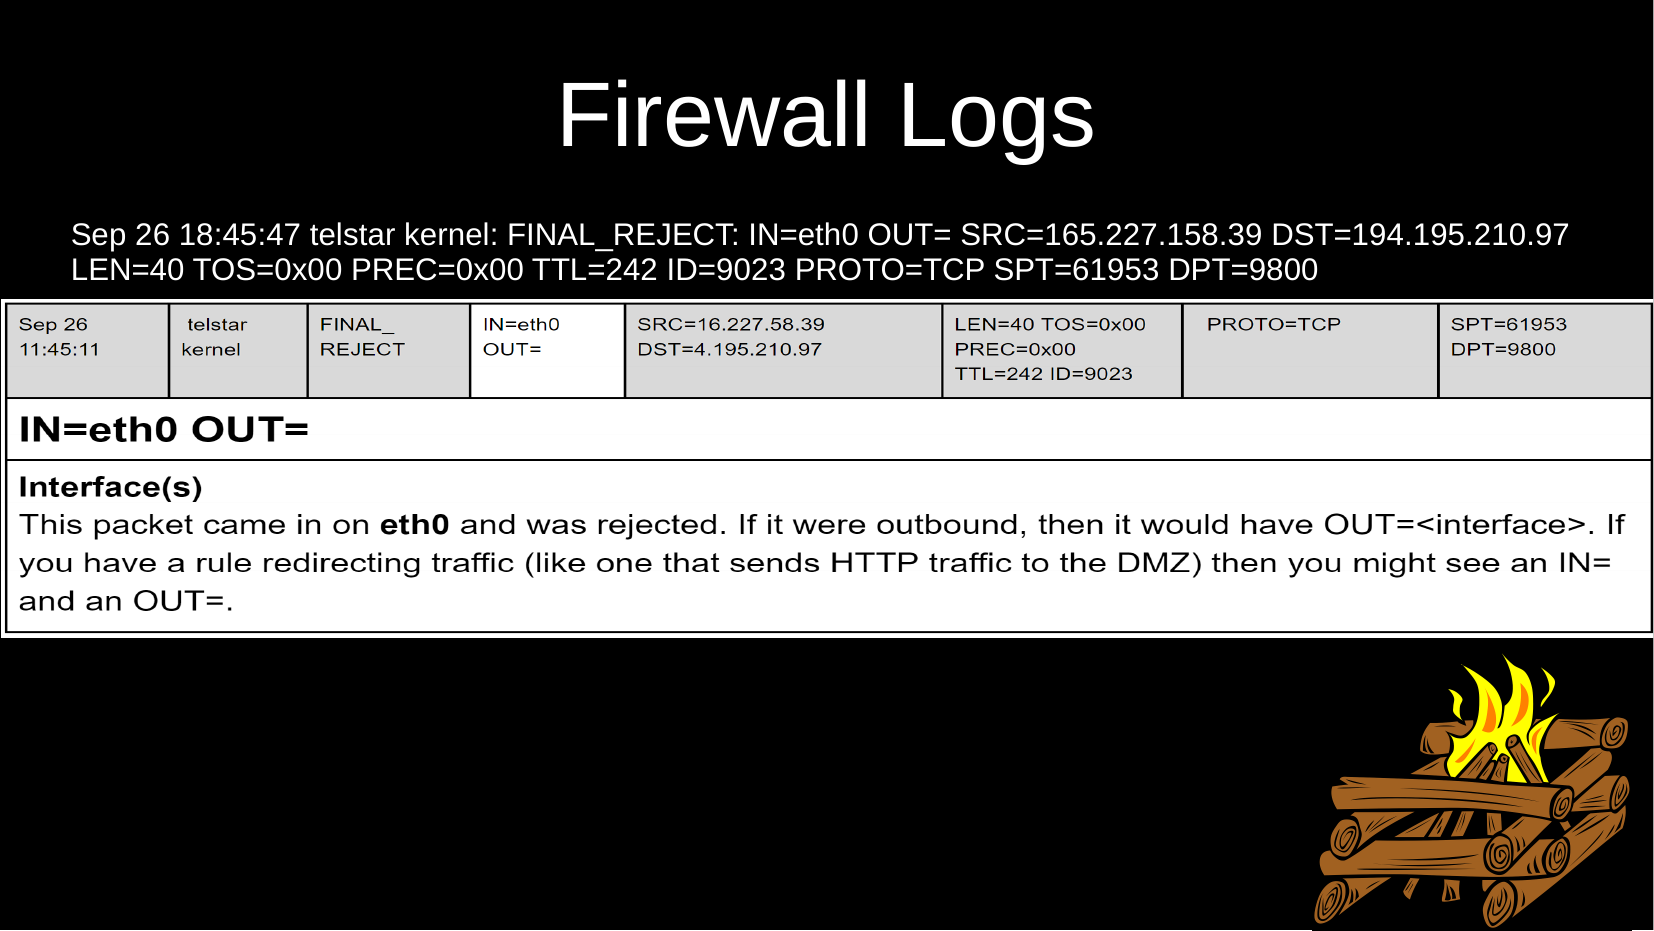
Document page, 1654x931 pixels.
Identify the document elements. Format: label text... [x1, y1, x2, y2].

picture [1312, 758, 1632, 931]
picture [1, 299, 1654, 638]
list Sep 26 18:45:47 telstar kernel: FINAL_REJECT: IN=eth0 OUT= SRC=165.227.158.39 DST=194.195.210.97 LEN=40 TOS=0x00 PREC=0x00 TTL=242 ID=9023 PROTO=TCP SPT=61953 DPT=9800 [0, 217, 1651, 758]
title Firewall Logs [82, 37, 1571, 193]
